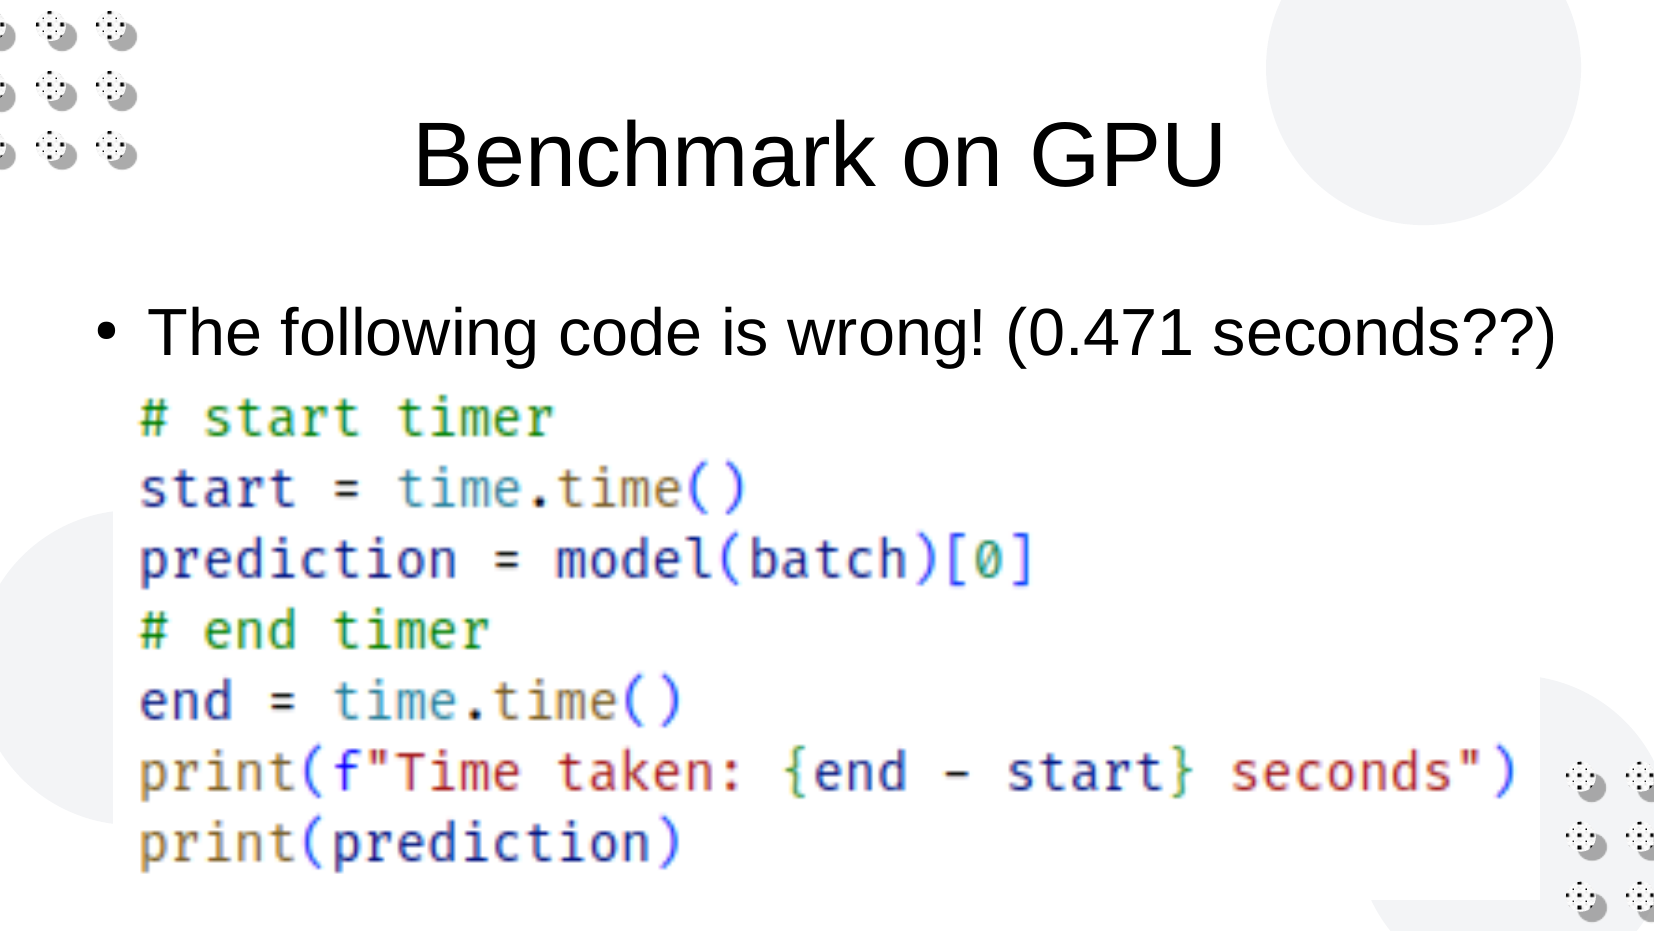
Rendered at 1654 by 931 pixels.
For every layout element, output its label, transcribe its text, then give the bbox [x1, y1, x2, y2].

picture [95, 10, 126, 41]
picture [1565, 881, 1596, 912]
picture [1565, 761, 1596, 792]
picture [1625, 761, 1654, 792]
picture [1625, 821, 1654, 852]
picture [35, 130, 67, 161]
picture [35, 10, 66, 41]
picture [1625, 881, 1654, 912]
list The following code is wrong! (0.471 seconds??) [76, 295, 1565, 835]
title Benchmark on GPU [76, 76, 1565, 233]
picture [0, 74, 6, 99]
picture [113, 374, 1540, 901]
picture [0, 13, 6, 38]
picture [99, 70, 123, 76]
picture [1565, 821, 1596, 852]
picture [0, 133, 7, 159]
picture [35, 70, 66, 101]
